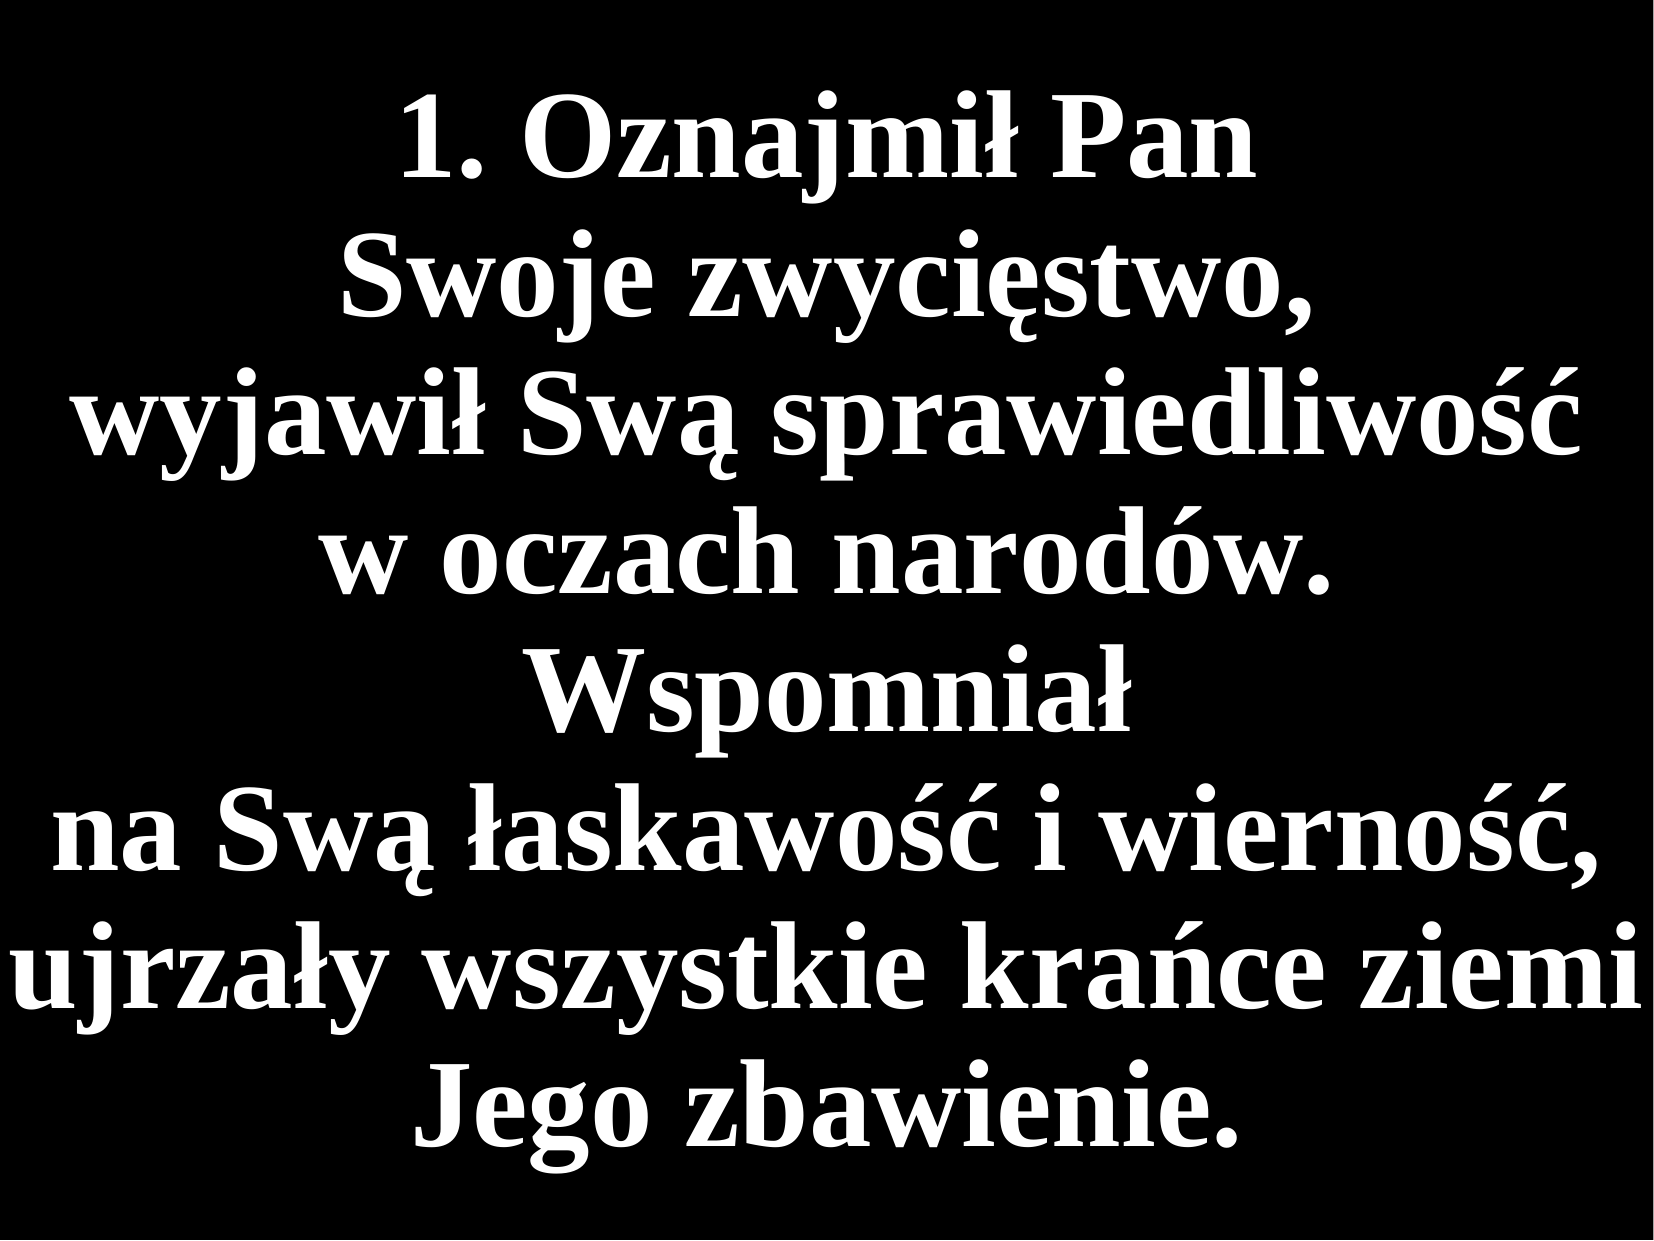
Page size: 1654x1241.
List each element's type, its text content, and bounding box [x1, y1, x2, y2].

title 1. Oznajmił Pan Swoje zwycięstwo, wyjawił Swą sprawiedliwość w oczach narodów. Wspomniał na Swą łaskawość i wierność, ujrzały wszystkie krańce ziemi Jego zbawienie. [0, 0, 1654, 1241]
